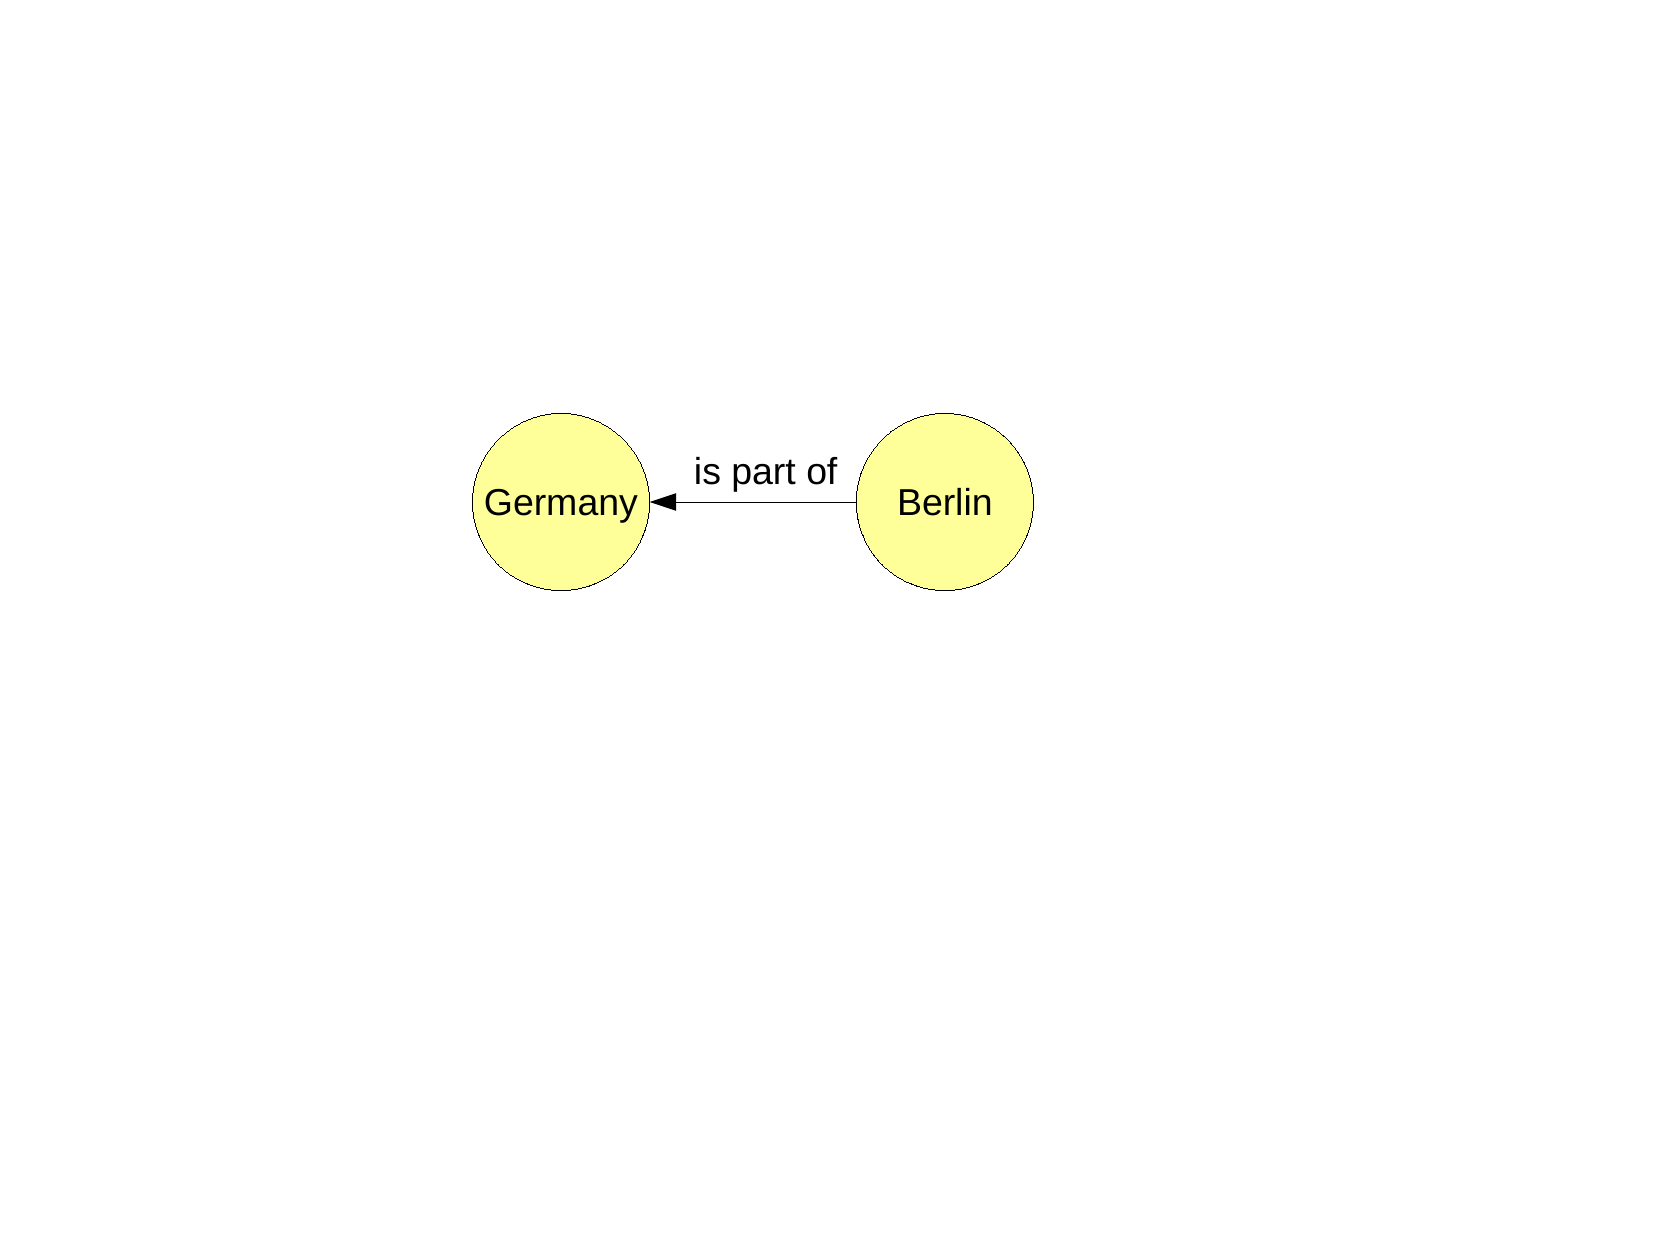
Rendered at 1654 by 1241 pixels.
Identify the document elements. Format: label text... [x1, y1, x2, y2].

text_box Berlin [856, 413, 1034, 591]
text_box Germany [472, 413, 650, 591]
text_box is part of [679, 442, 945, 500]
